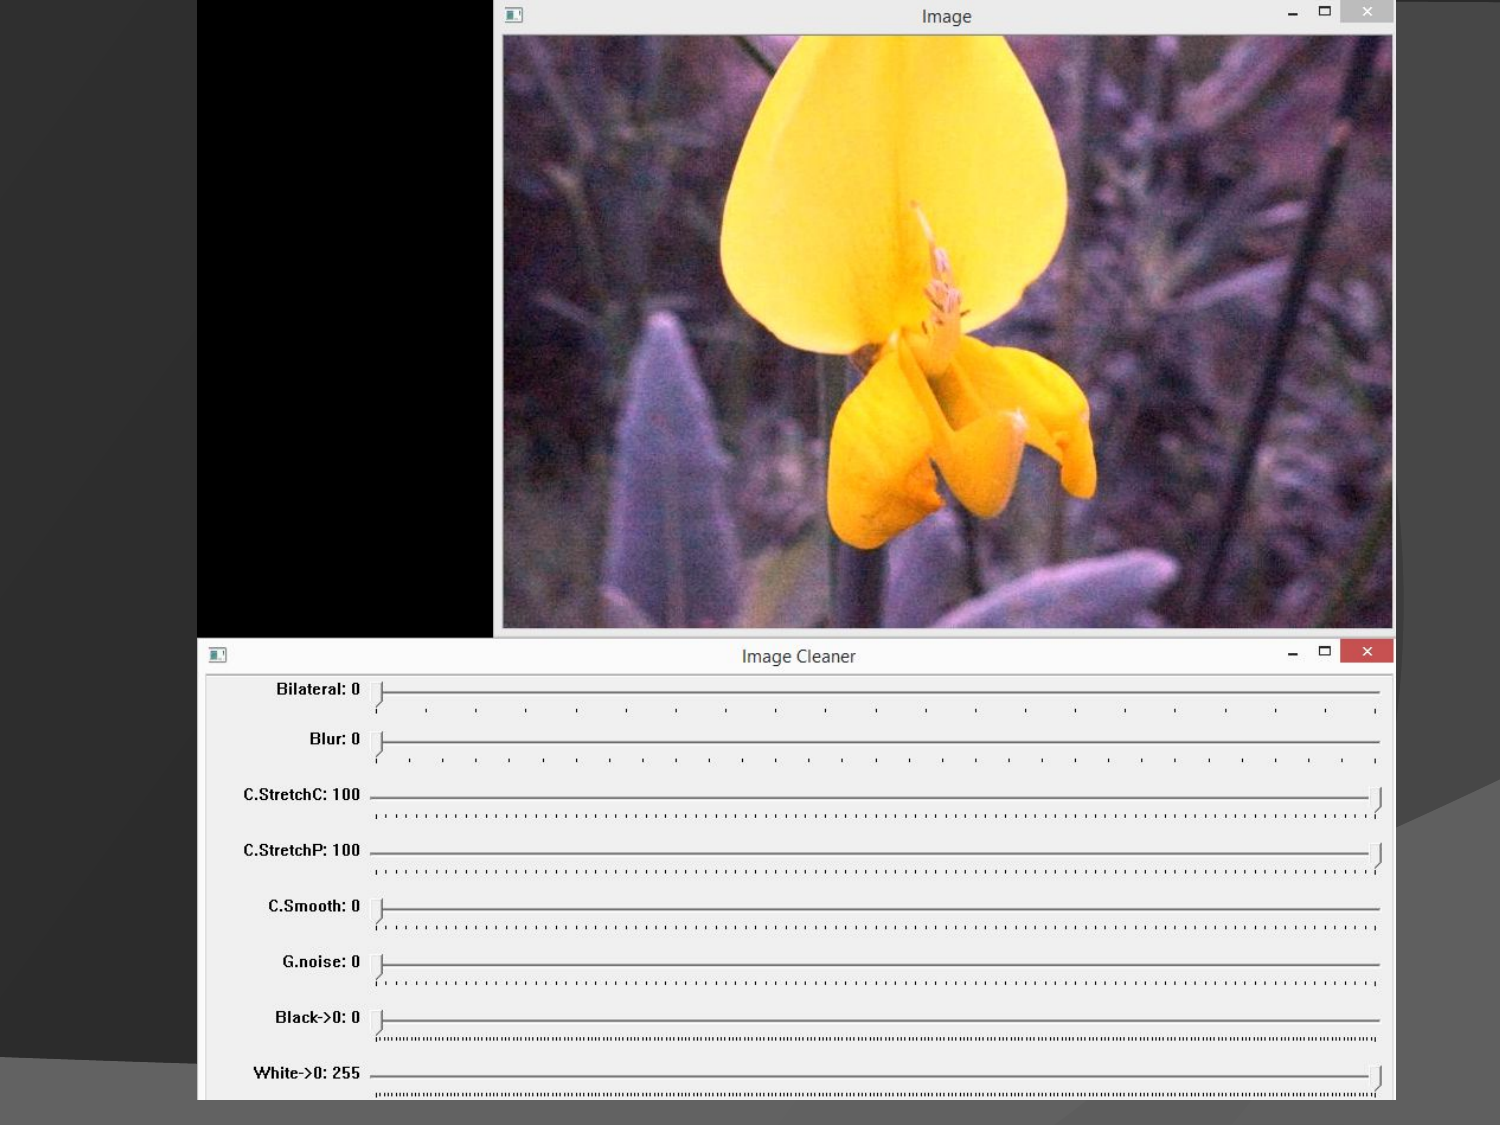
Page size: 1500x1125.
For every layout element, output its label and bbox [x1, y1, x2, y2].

picture [197, 0, 1396, 1101]
